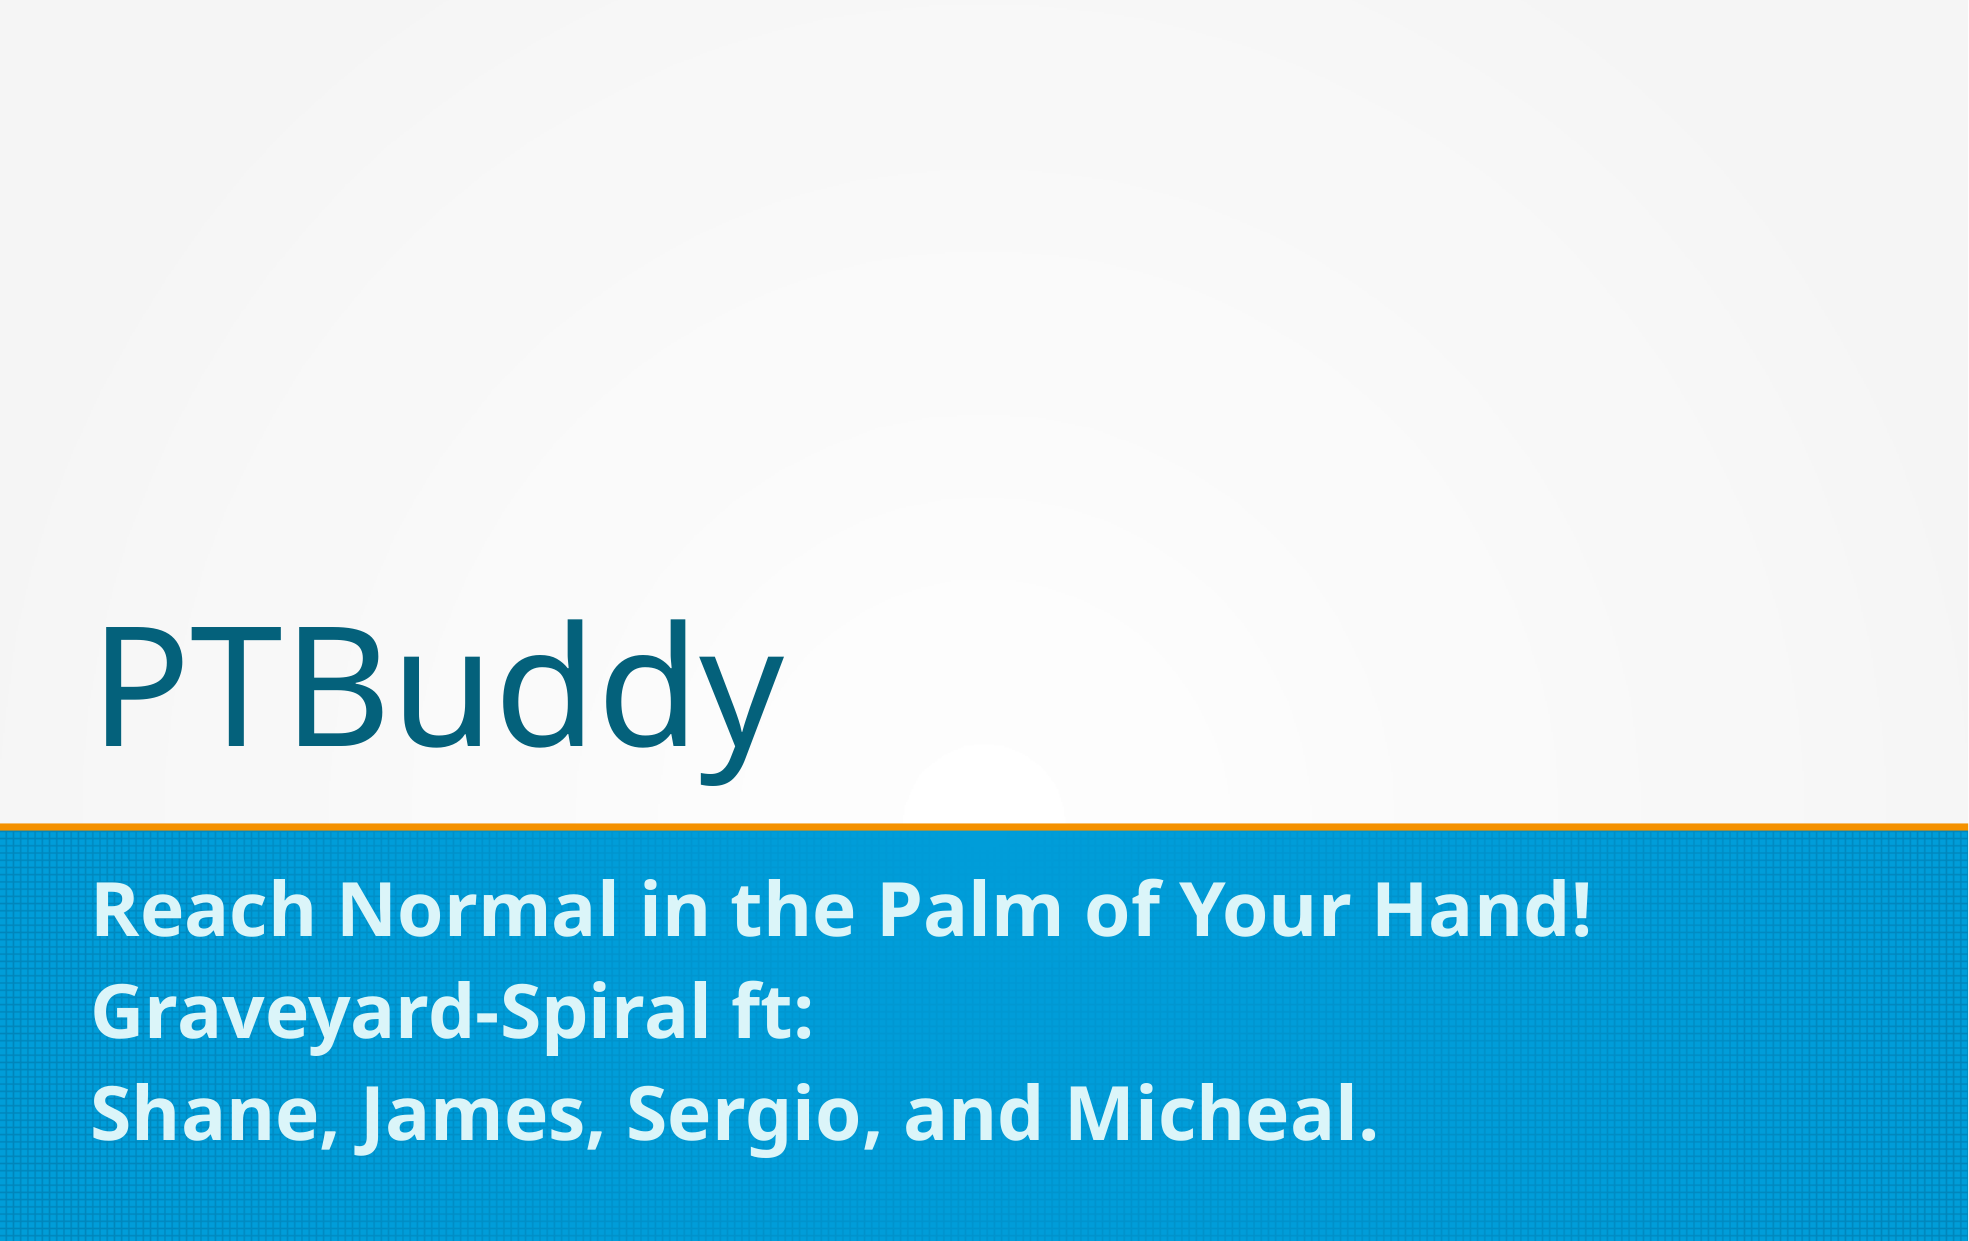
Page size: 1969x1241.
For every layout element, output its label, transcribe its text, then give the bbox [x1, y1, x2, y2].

title PTBuddy [90, 49, 1862, 781]
subtitle Reach Normal in the Palm of Your Hand! Graveyard-Spiral ft: Shane, James, Sergio, and Micheal. [90, 855, 1861, 1138]
picture [0, 0, 1969, 830]
